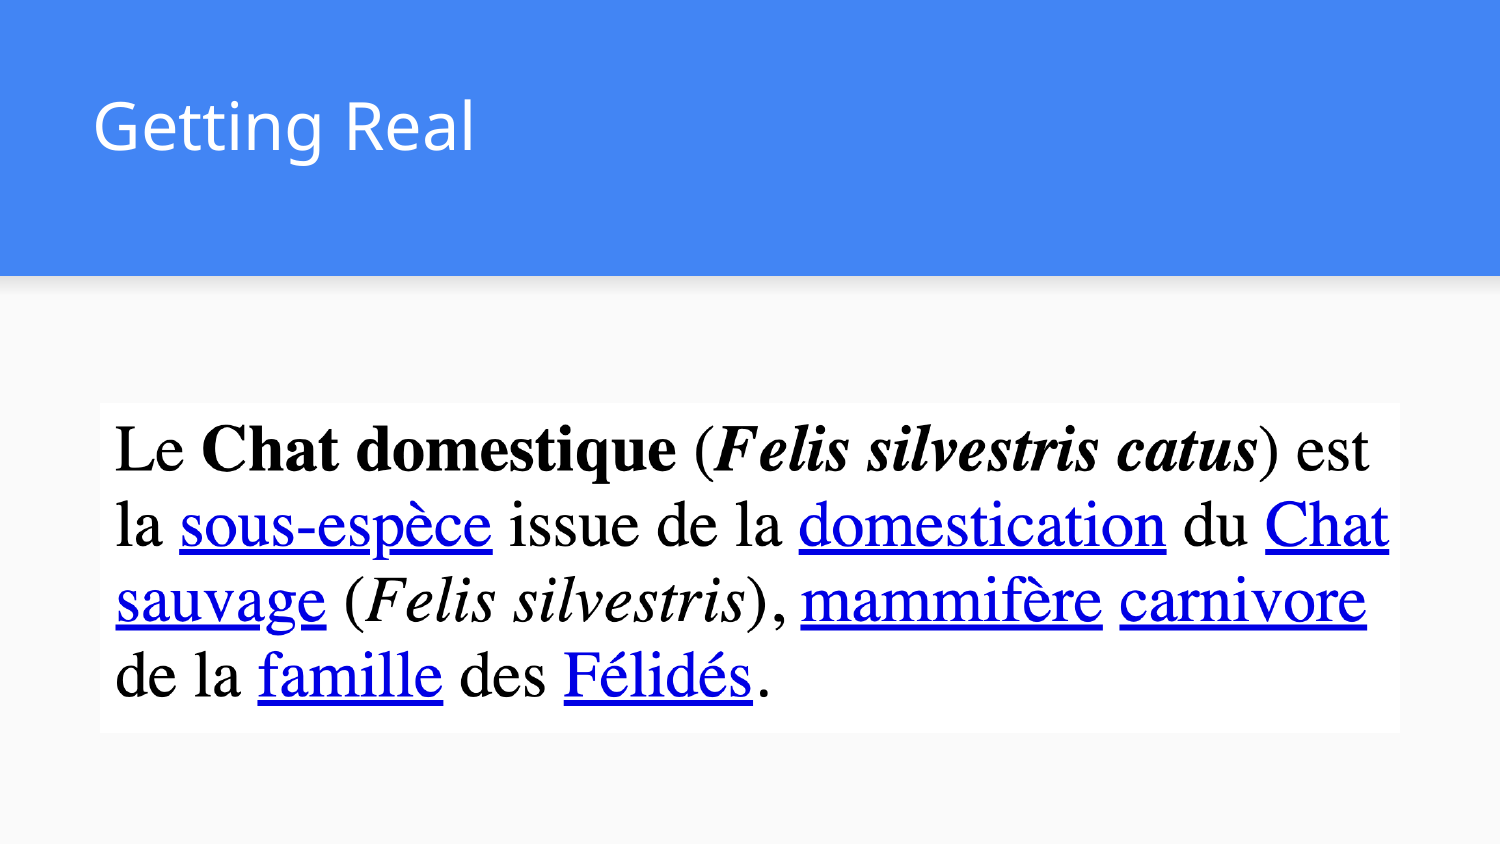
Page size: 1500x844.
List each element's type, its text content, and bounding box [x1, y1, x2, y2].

title Getting Real [77, 58, 1427, 185]
picture [100, 403, 1400, 733]
